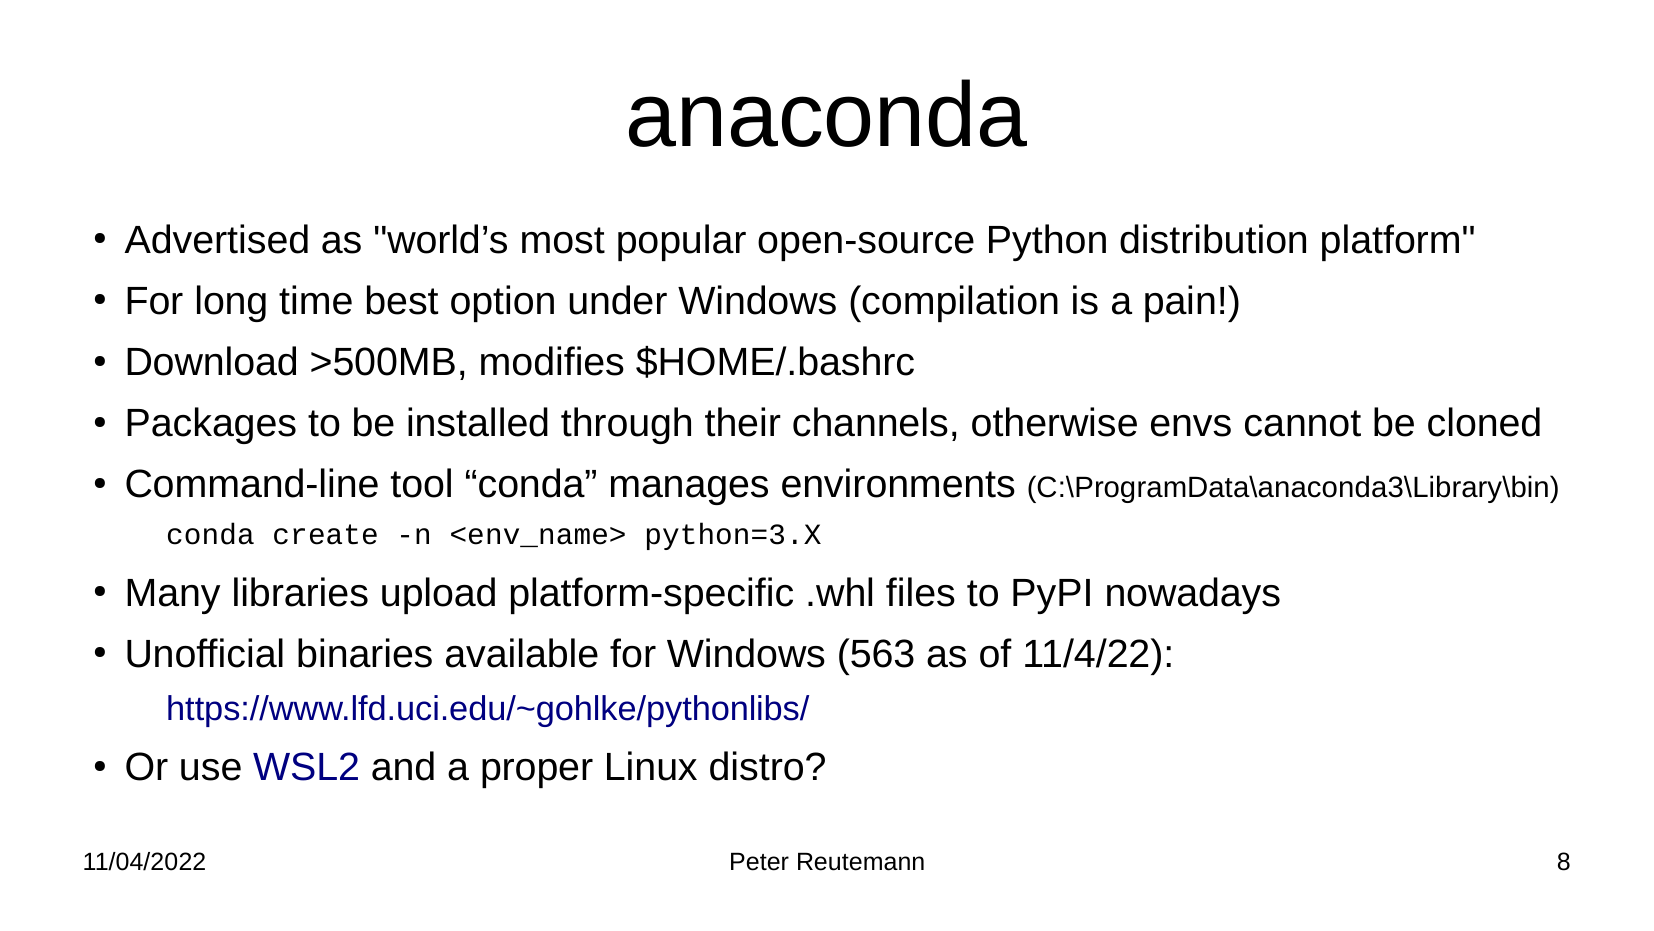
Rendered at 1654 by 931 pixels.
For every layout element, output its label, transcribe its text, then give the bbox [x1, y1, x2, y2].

title anaconda [82, 37, 1571, 193]
list Advertised as "world’s most popular open-source Python distribution platform" For long time best option under Windows (compilation is a pain!) Download >500MB, modifies $HOME/.bashrc Packages to be installed through their channels, otherwise envs cannot be cloned Command-line tool “conda” manages environments (C:\ProgramData\anaconda3\Library\bin) conda create -n <env_name> python=3.X Many libraries upload platform-specific .whl files to PyPI nowadays Unofficial binaries available for Windows (563 as of 11/4/22): https://www.lfd.uci.edu/~gohlke/pythonlibs/ Or use WSL2 and a proper Linux distro? [82, 217, 1571, 804]
